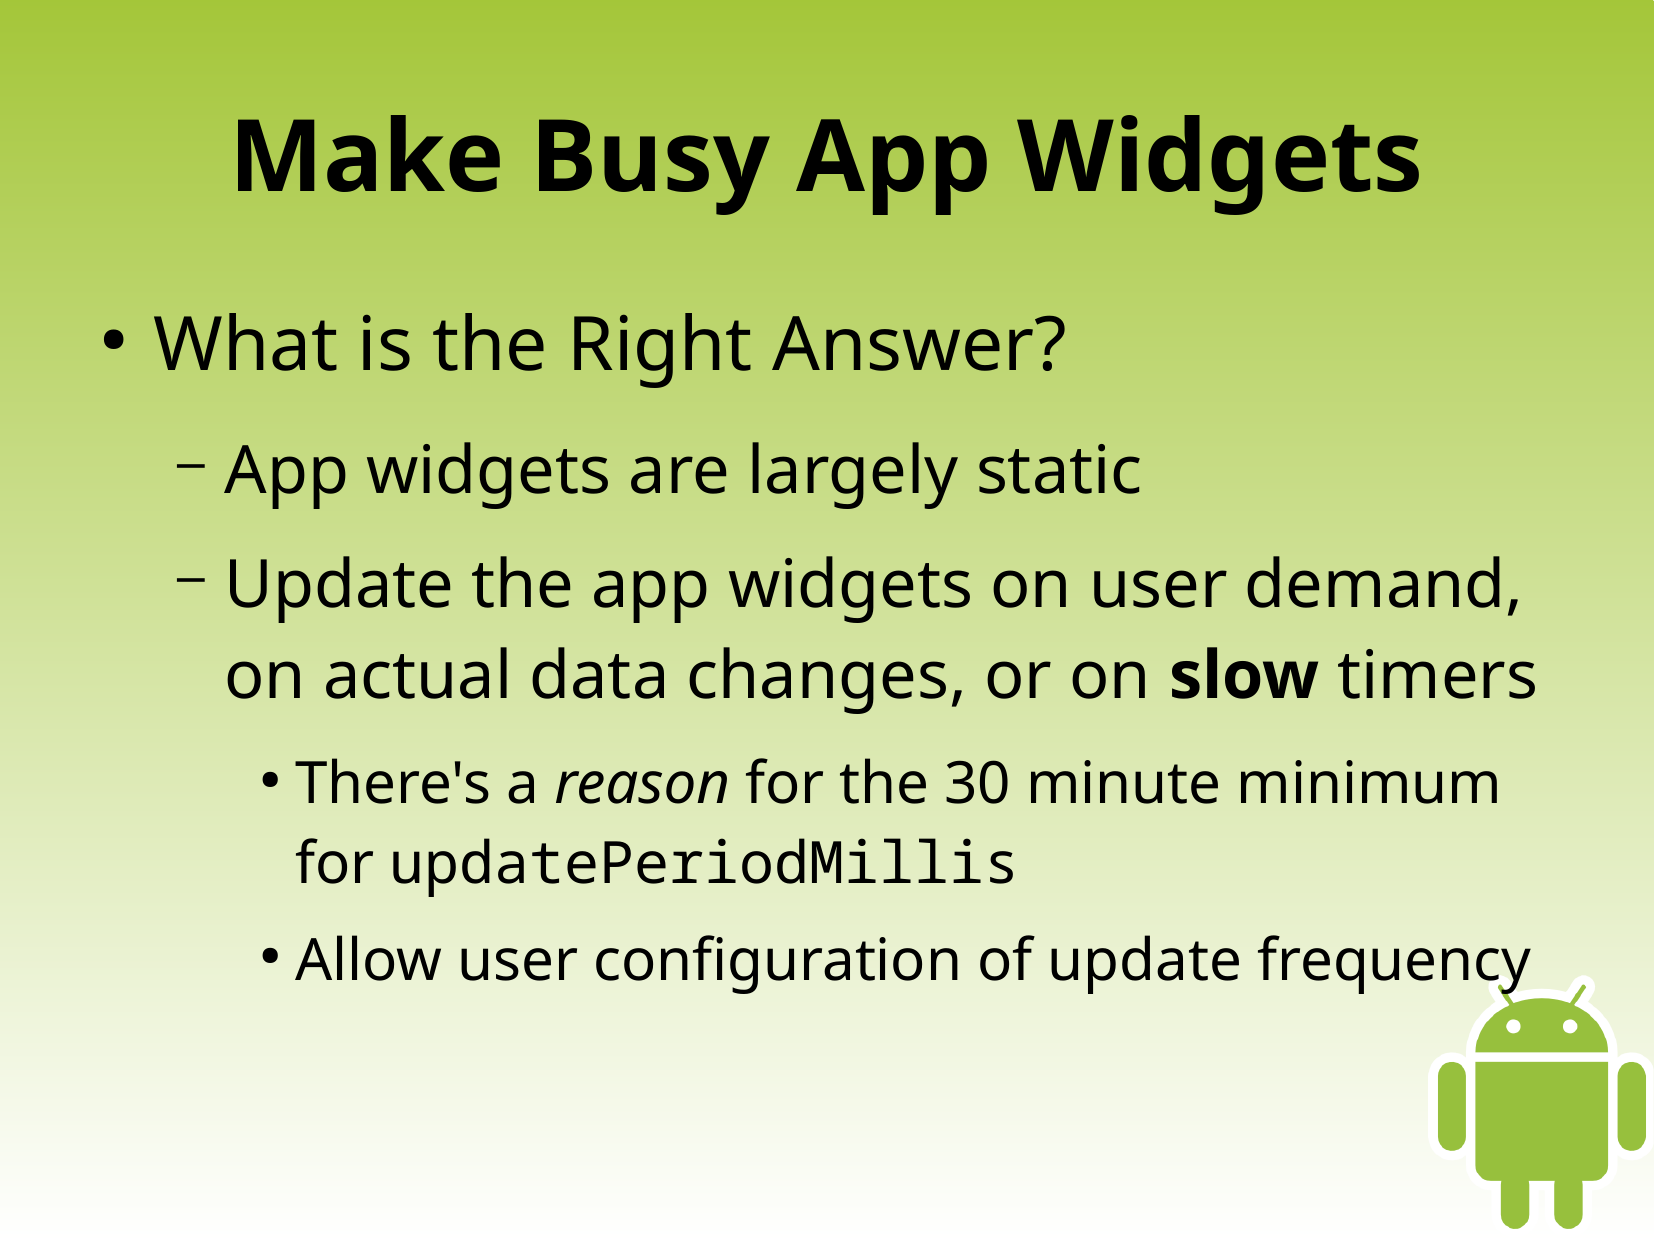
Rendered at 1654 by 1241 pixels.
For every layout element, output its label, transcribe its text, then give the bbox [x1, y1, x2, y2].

title Make Busy App Widgets [82, 56, 1571, 250]
picture [1428, 975, 1654, 1238]
list What is the Right Answer? App widgets are largely static Update the app widgets on user demand, on actual data changes, or on slow timers There's a reason for the 30 minute minimum for updatePeriodMillis Allow user configuration of update frequency [82, 290, 1571, 1094]
